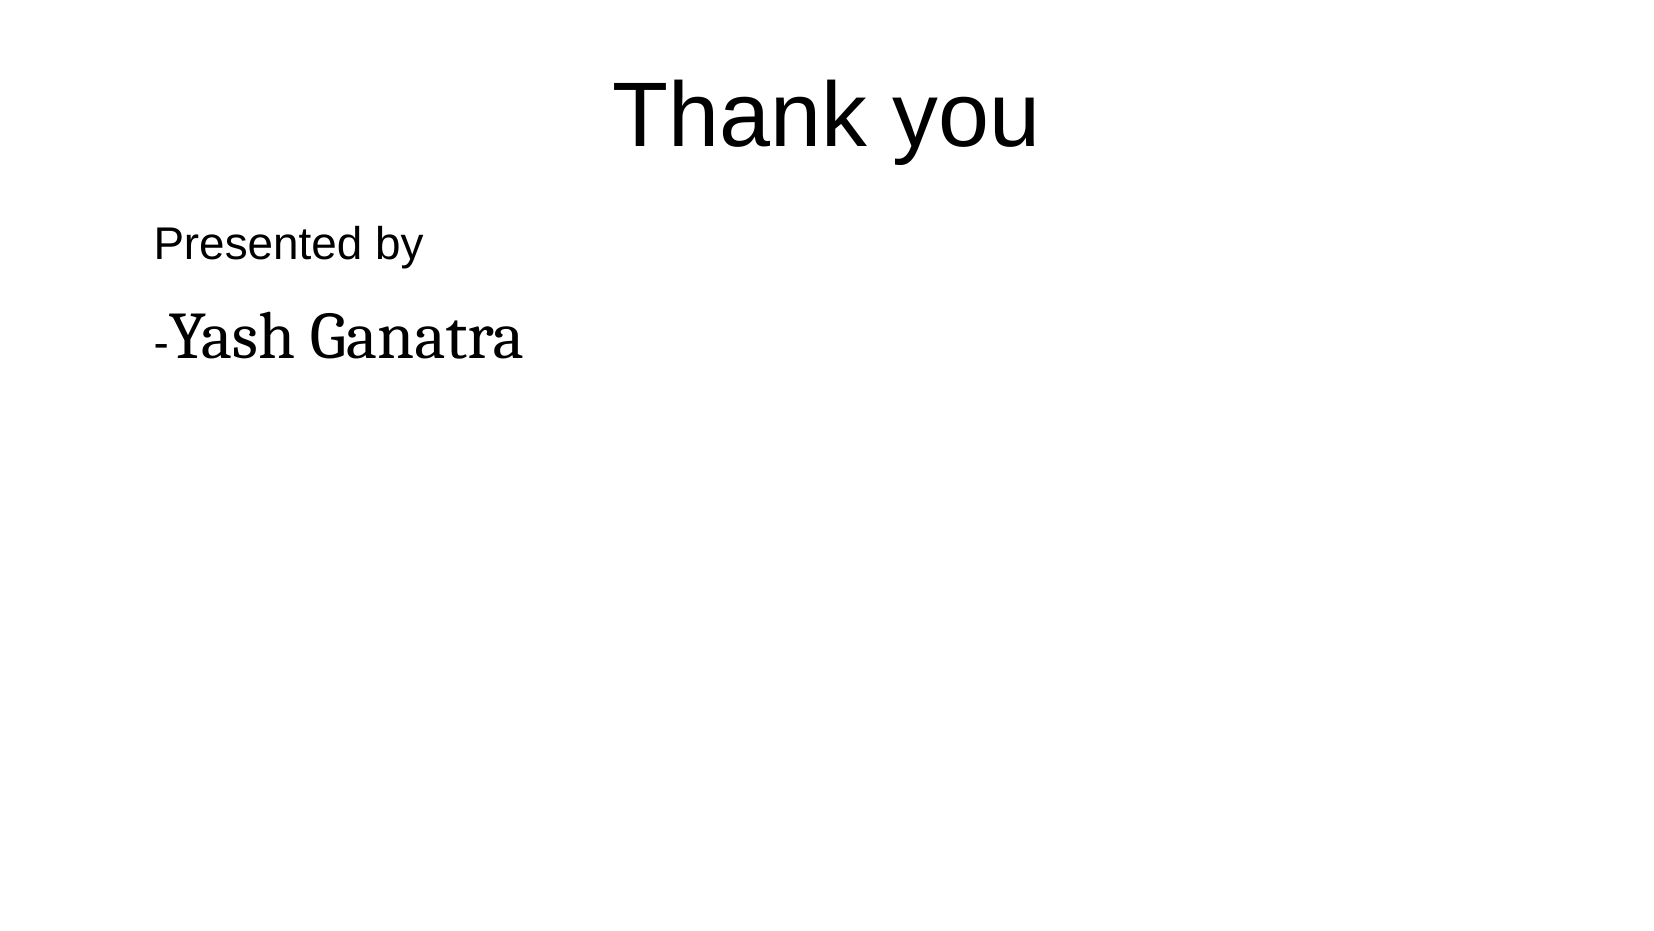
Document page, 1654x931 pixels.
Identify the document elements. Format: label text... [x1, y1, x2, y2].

title Thank you [82, 37, 1571, 193]
list Presented by -Yash Ganatra [82, 217, 1571, 758]
